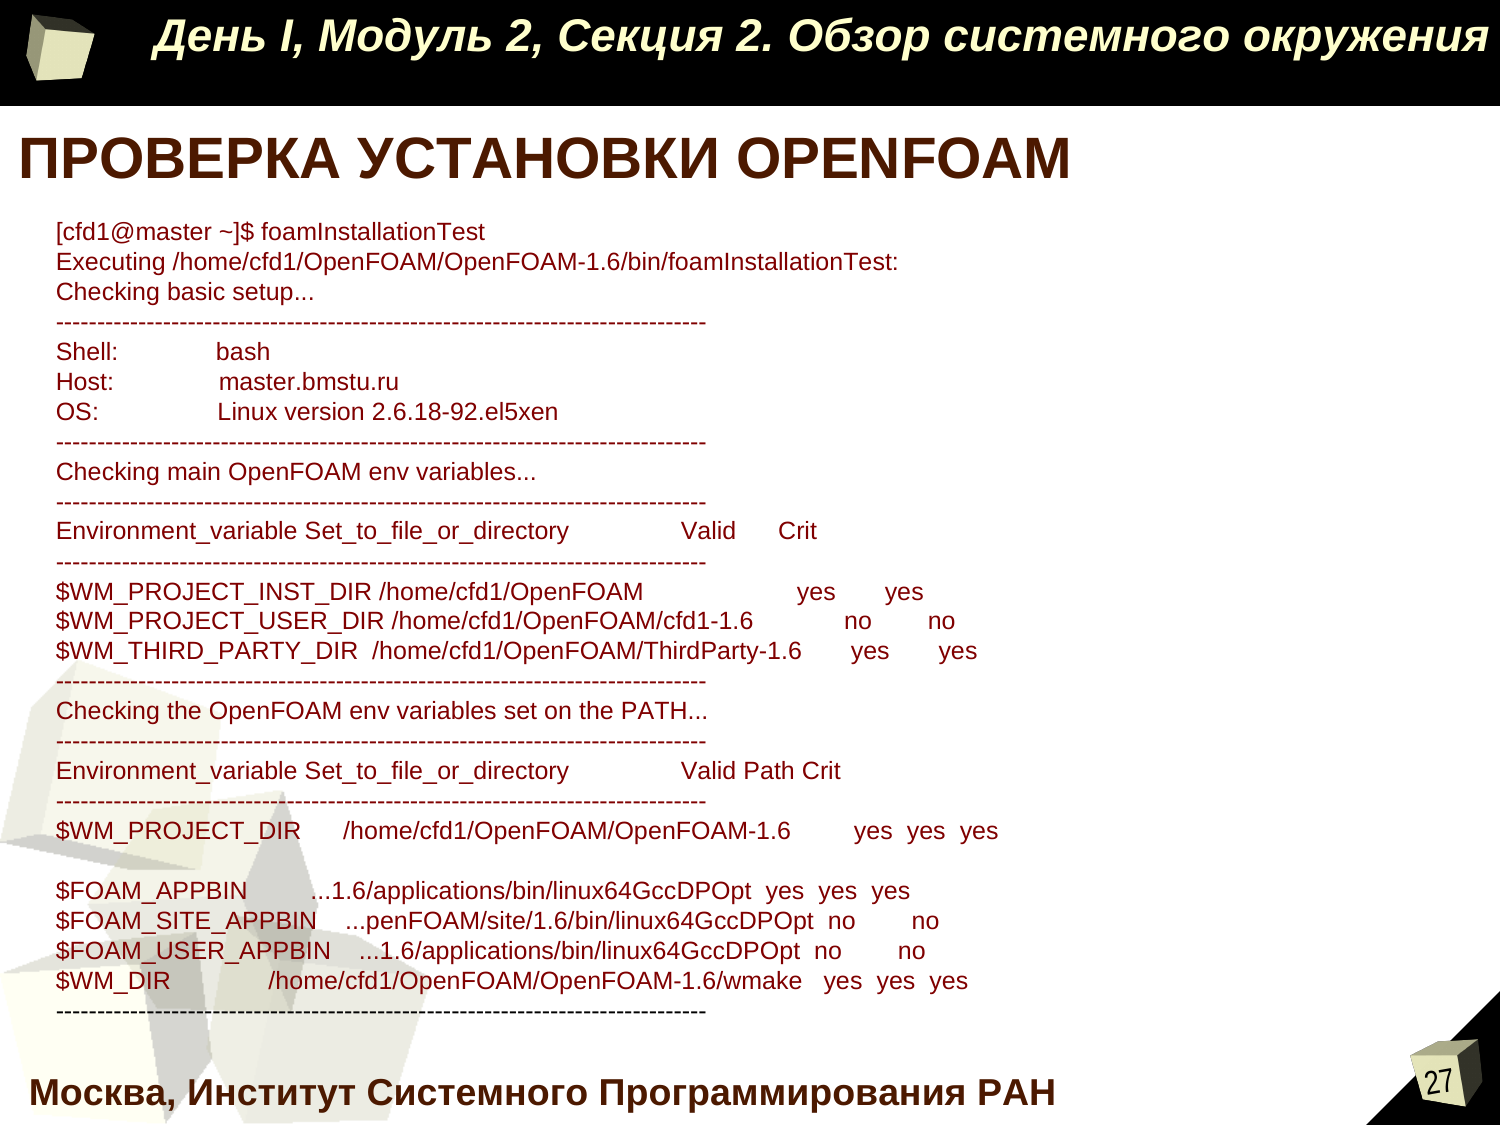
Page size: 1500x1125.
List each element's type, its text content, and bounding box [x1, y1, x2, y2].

picture [0, 659, 433, 1125]
picture [423, 1088, 433, 1102]
text_box ПРОВЕРКА УСТАНОВКИ OPENFOAM [4, 112, 1500, 198]
text_box [cfd1@master ~]$ foamInstallationTest Executing /home/cfd1/OpenFOAM/OpenFOAM-1.6/bin/foamInstallationTest: Checking basic setup... ------------------------------------------------------------------------------- Shell: bash Host: master.bmstu.ru OS: Linux version 2.6.18-92.el5xen ------------------------------------------------------------------------------- Checking main OpenFOAM env variables... ------------------------------------------------------------------------------- Environment_variable Set_to_file_or_directory Valid Crit ------------------------------------------------------------------------------- $WM_PROJECT_INST_DIR /home/cfd1/OpenFOAM yes yes $WM_PROJECT_USER_DIR /home/cfd1/OpenFOAM/cfd1-1.6 no no $WM_THIRD_PARTY_DIR /home/cfd1/OpenFOAM/ThirdParty-1.6 yes yes ------------------------------------------------------------------------------- Checking the OpenFOAM env variables set on the PATH... ------------------------------------------------------------------------------- Environment_variable Set_to_file_or_directory Valid Path Crit ------------------------------------------------------------------------------- $WM_PROJECT_DIR /home/cfd1/OpenFOAM/OpenFOAM-1.6 yes yes yes $FOAM_APPBIN ...1.6/applications/bin/linux64GccDPOpt yes yes yes $FOAM_SITE_APPBIN ...penFOAM/site/1.6/bin/linux64GccDPOpt no no $FOAM_USER_APPBIN ...1.6/applications/bin/linux64GccDPOpt no no $WM_DIR /home/cfd1/OpenFOAM/OpenFOAM-1.6/wmake yes yes yes ------------------------------------------------------------------------------- [41, 207, 1430, 1062]
